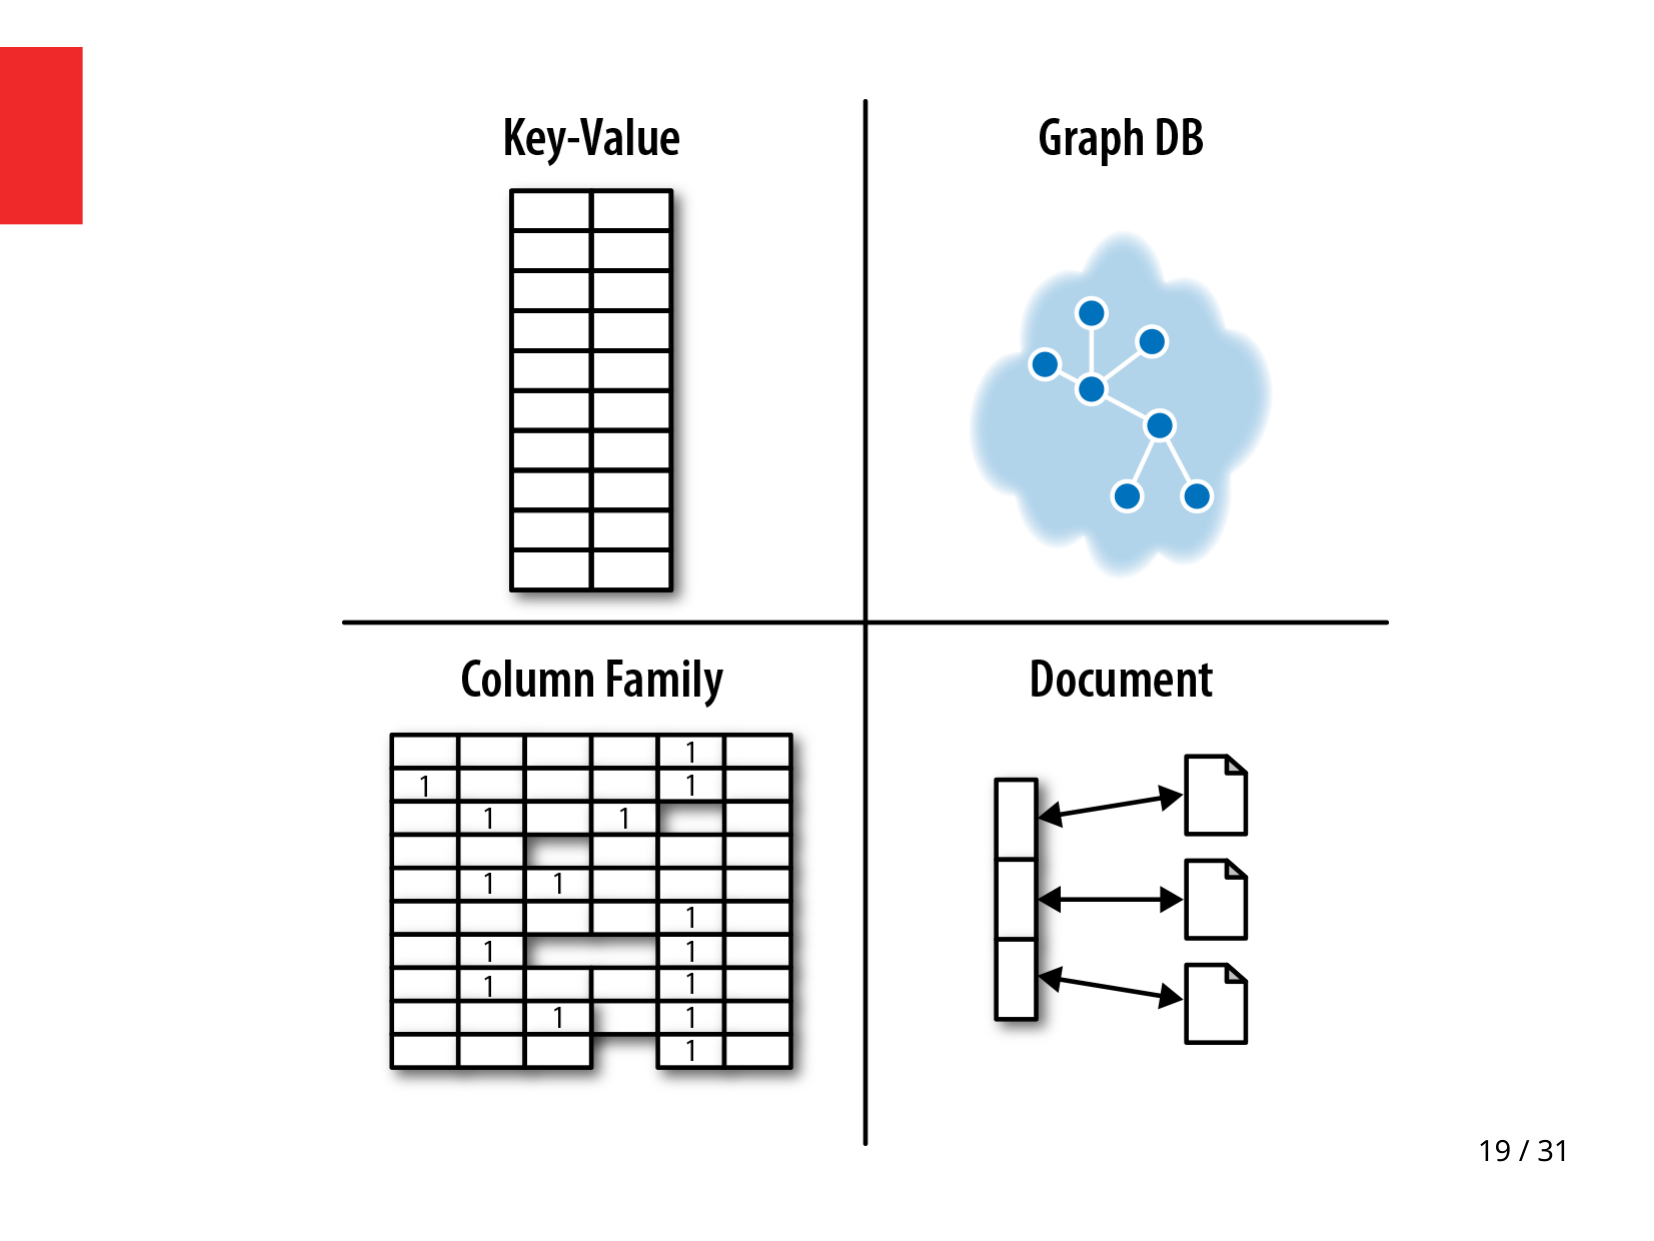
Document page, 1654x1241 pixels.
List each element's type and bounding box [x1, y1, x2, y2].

picture [342, 99, 1389, 1146]
